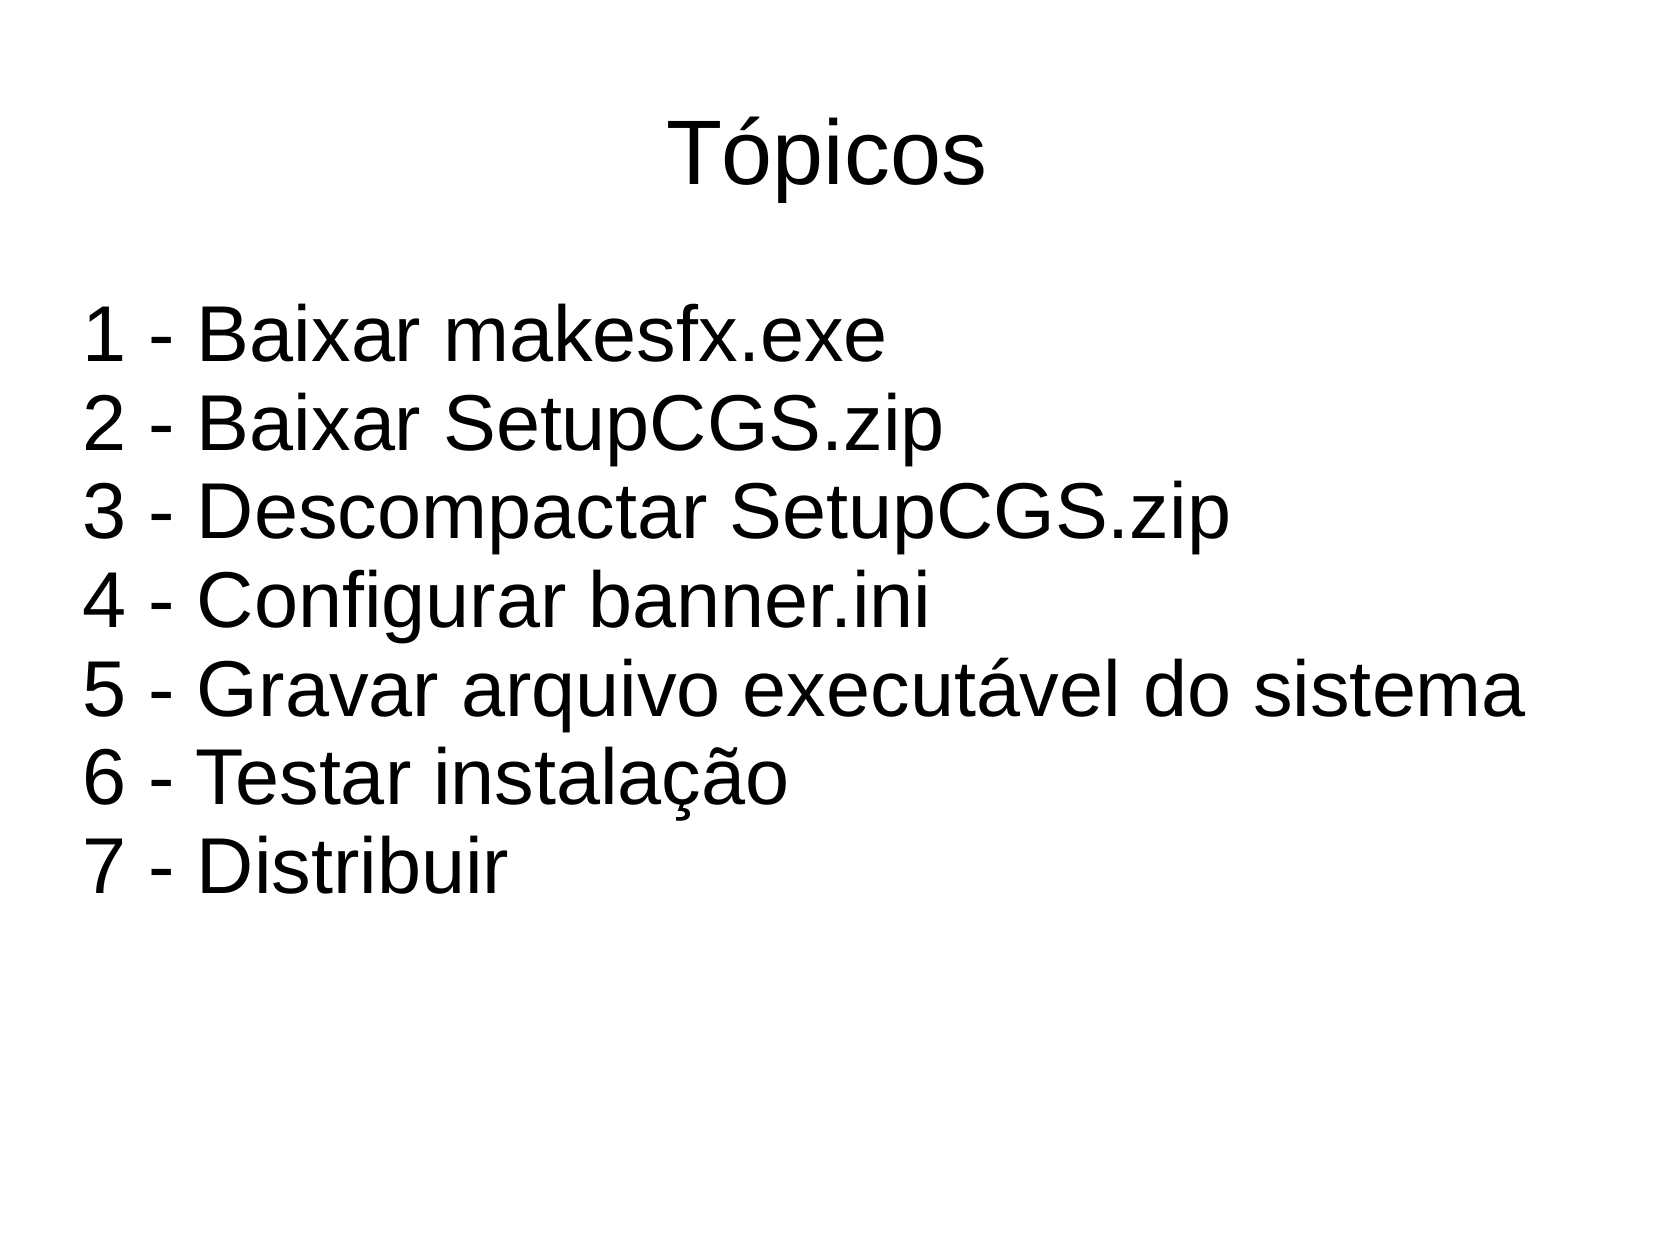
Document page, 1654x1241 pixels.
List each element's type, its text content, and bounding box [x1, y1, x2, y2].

title Tópicos [82, 49, 1571, 257]
subtitle 1 - Baixar makesfx.exe 2 - Baixar SetupCGS.zip 3 - Descompactar SetupCGS.zip 4 - Configurar banner.ini 5 - Gravar arquivo executável do sistema 6 - Testar instalação 7 - Distribuir [82, 290, 1571, 1010]
